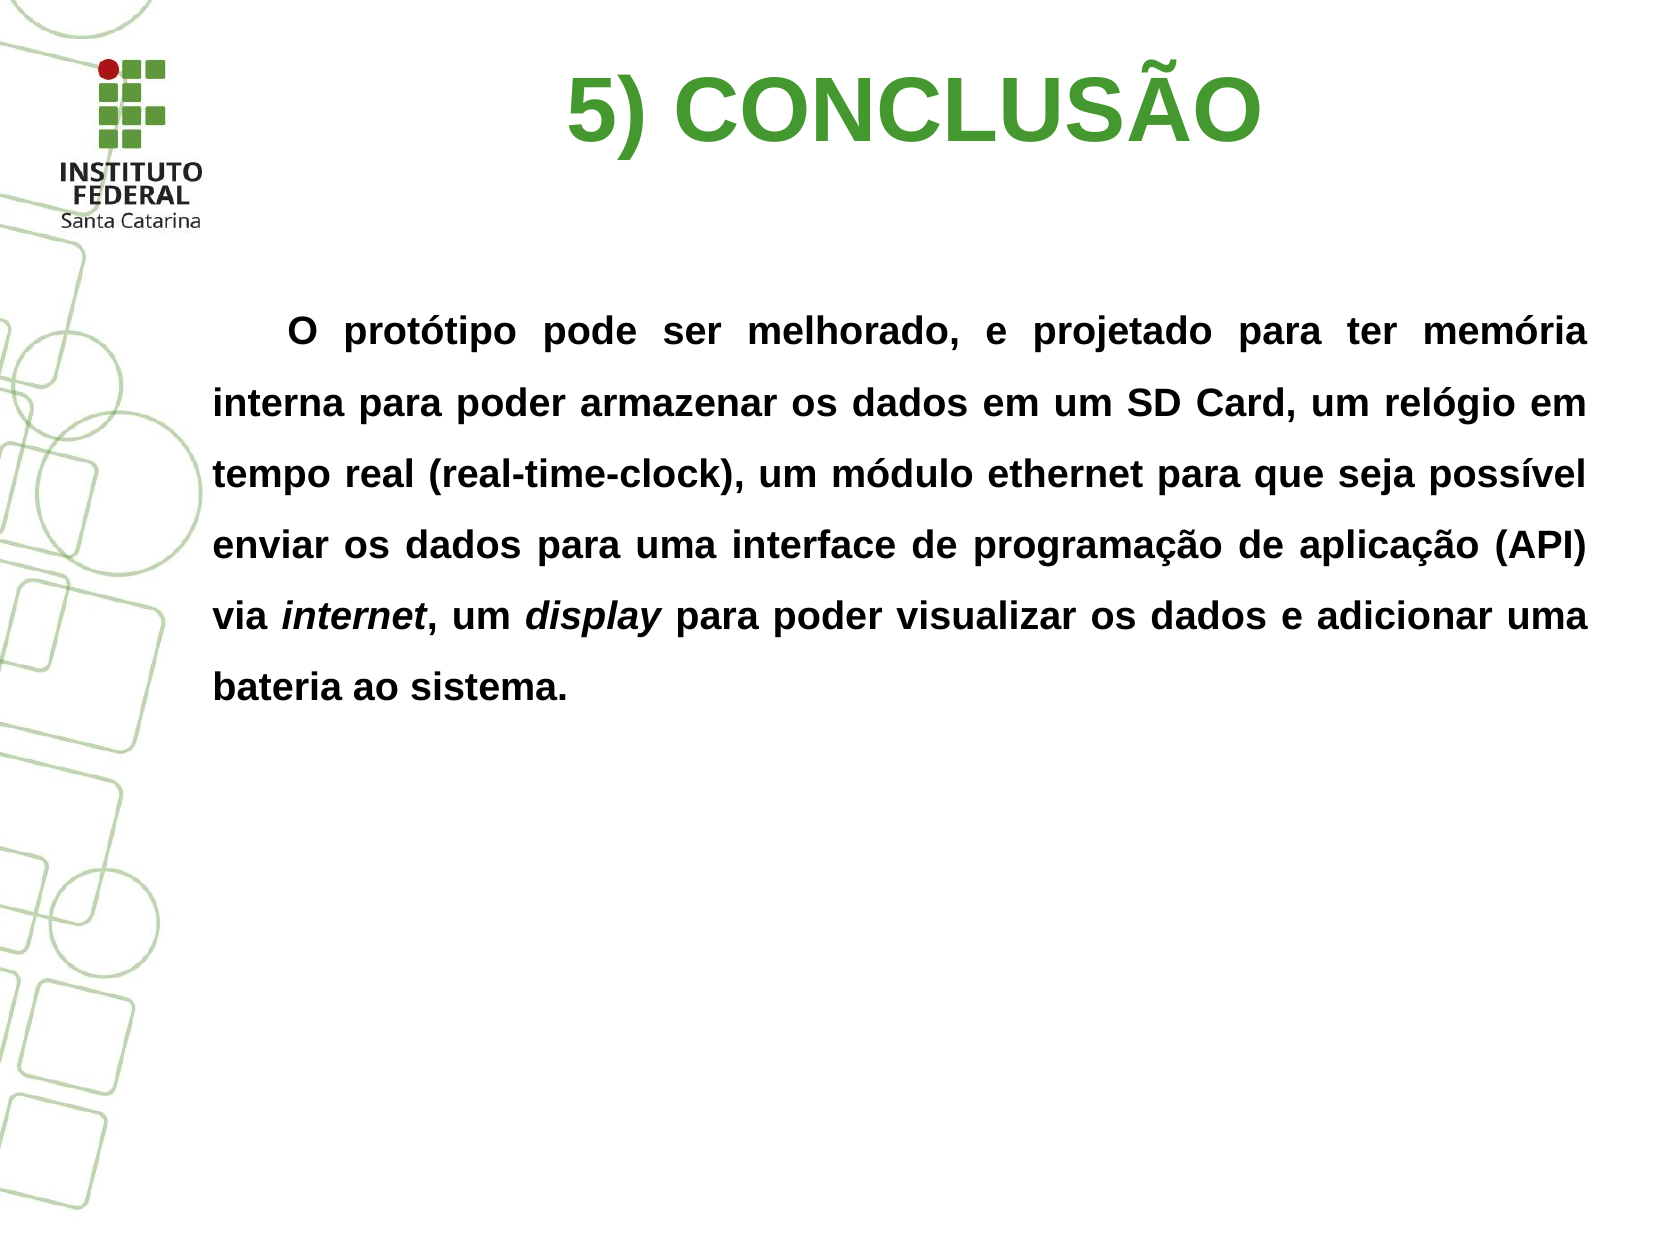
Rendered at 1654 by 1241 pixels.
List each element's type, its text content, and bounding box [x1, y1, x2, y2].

title 5) CONCLUSÃO [259, 1, 1571, 186]
list O protótipo pode ser melhorado, e projetado para ter memória interna para poder armazenar os dados em um SD Card, um relógio em tempo real (real-time-clock), um módulo ethernet para que seja possível enviar os dados para uma interface de programação de aplicação (API) via internet, um display para poder visualizar os dados e adicionar uma bateria ao sistema. [212, 186, 1589, 1174]
picture [0, 0, 1654, 1241]
